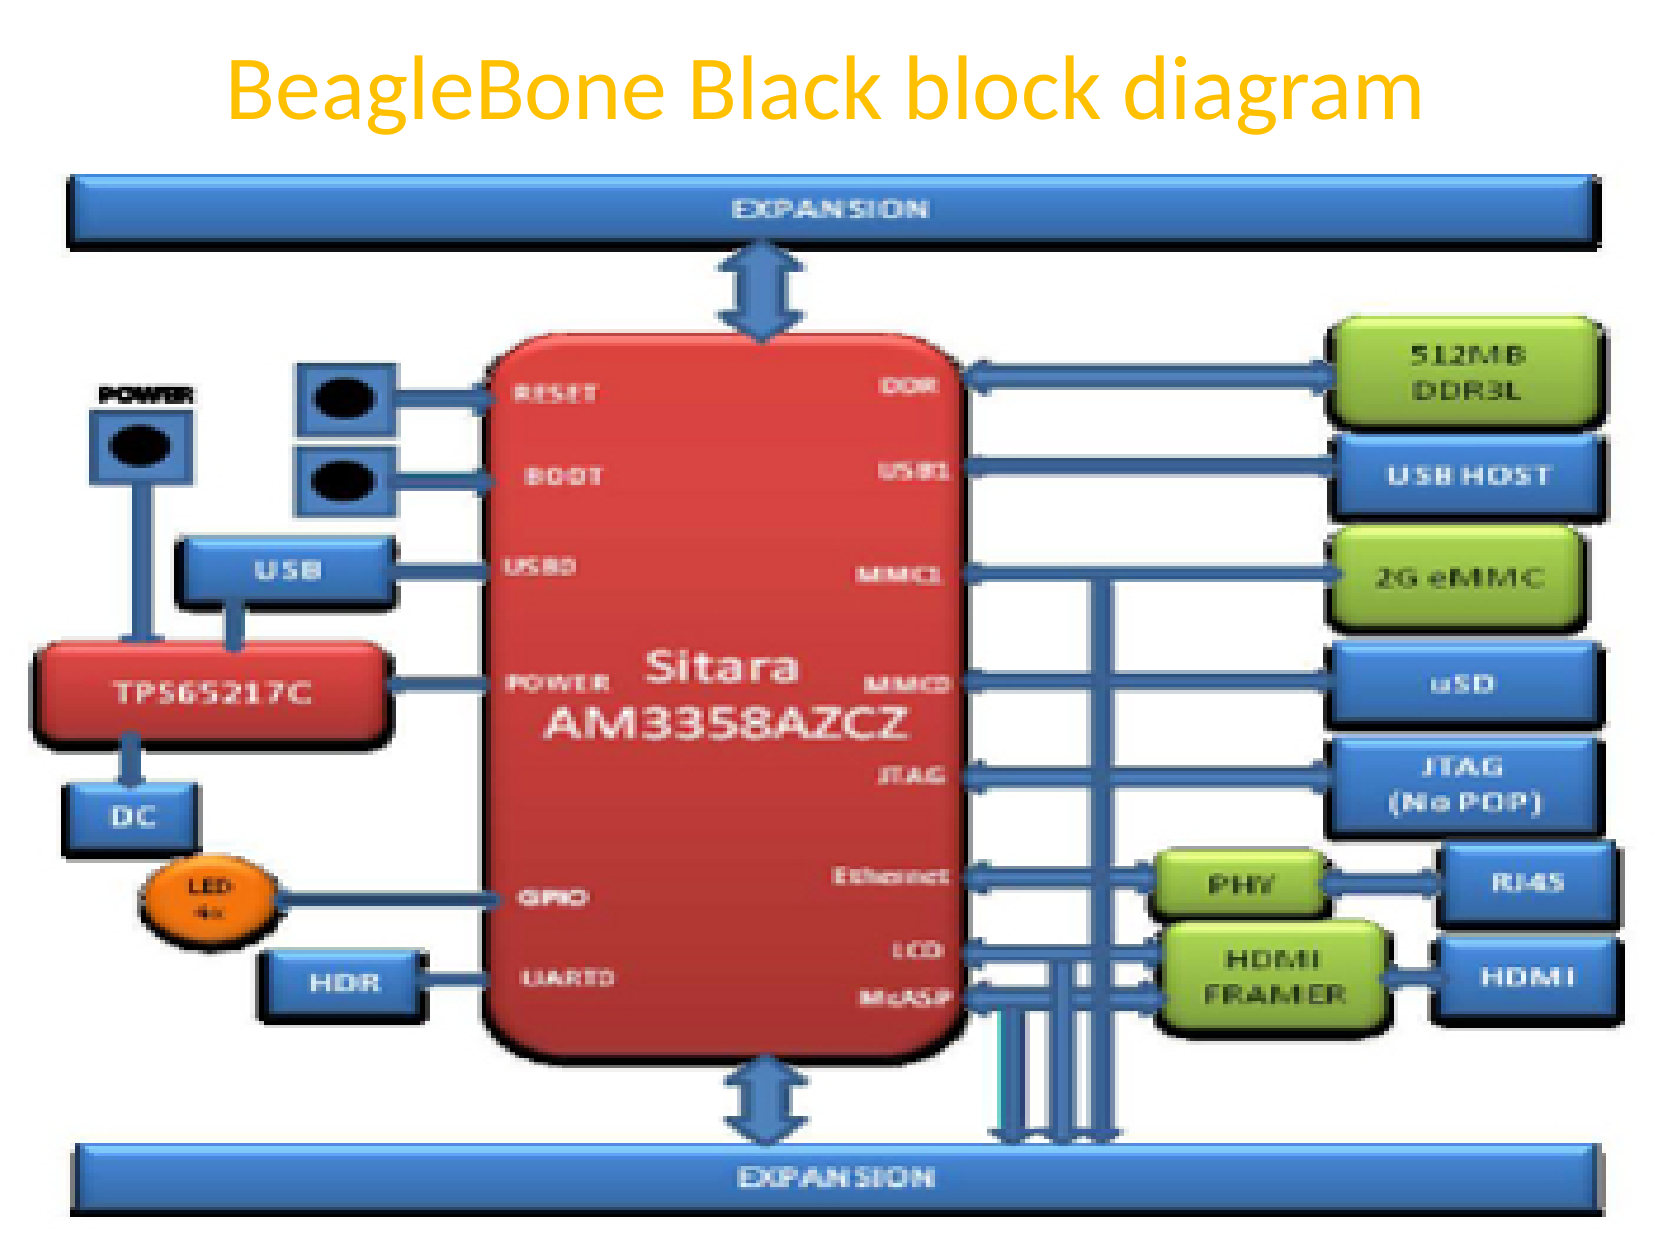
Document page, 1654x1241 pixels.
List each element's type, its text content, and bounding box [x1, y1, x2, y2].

title BeagleBone Black block diagram [82, 0, 1571, 151]
picture [0, 151, 1654, 1241]
